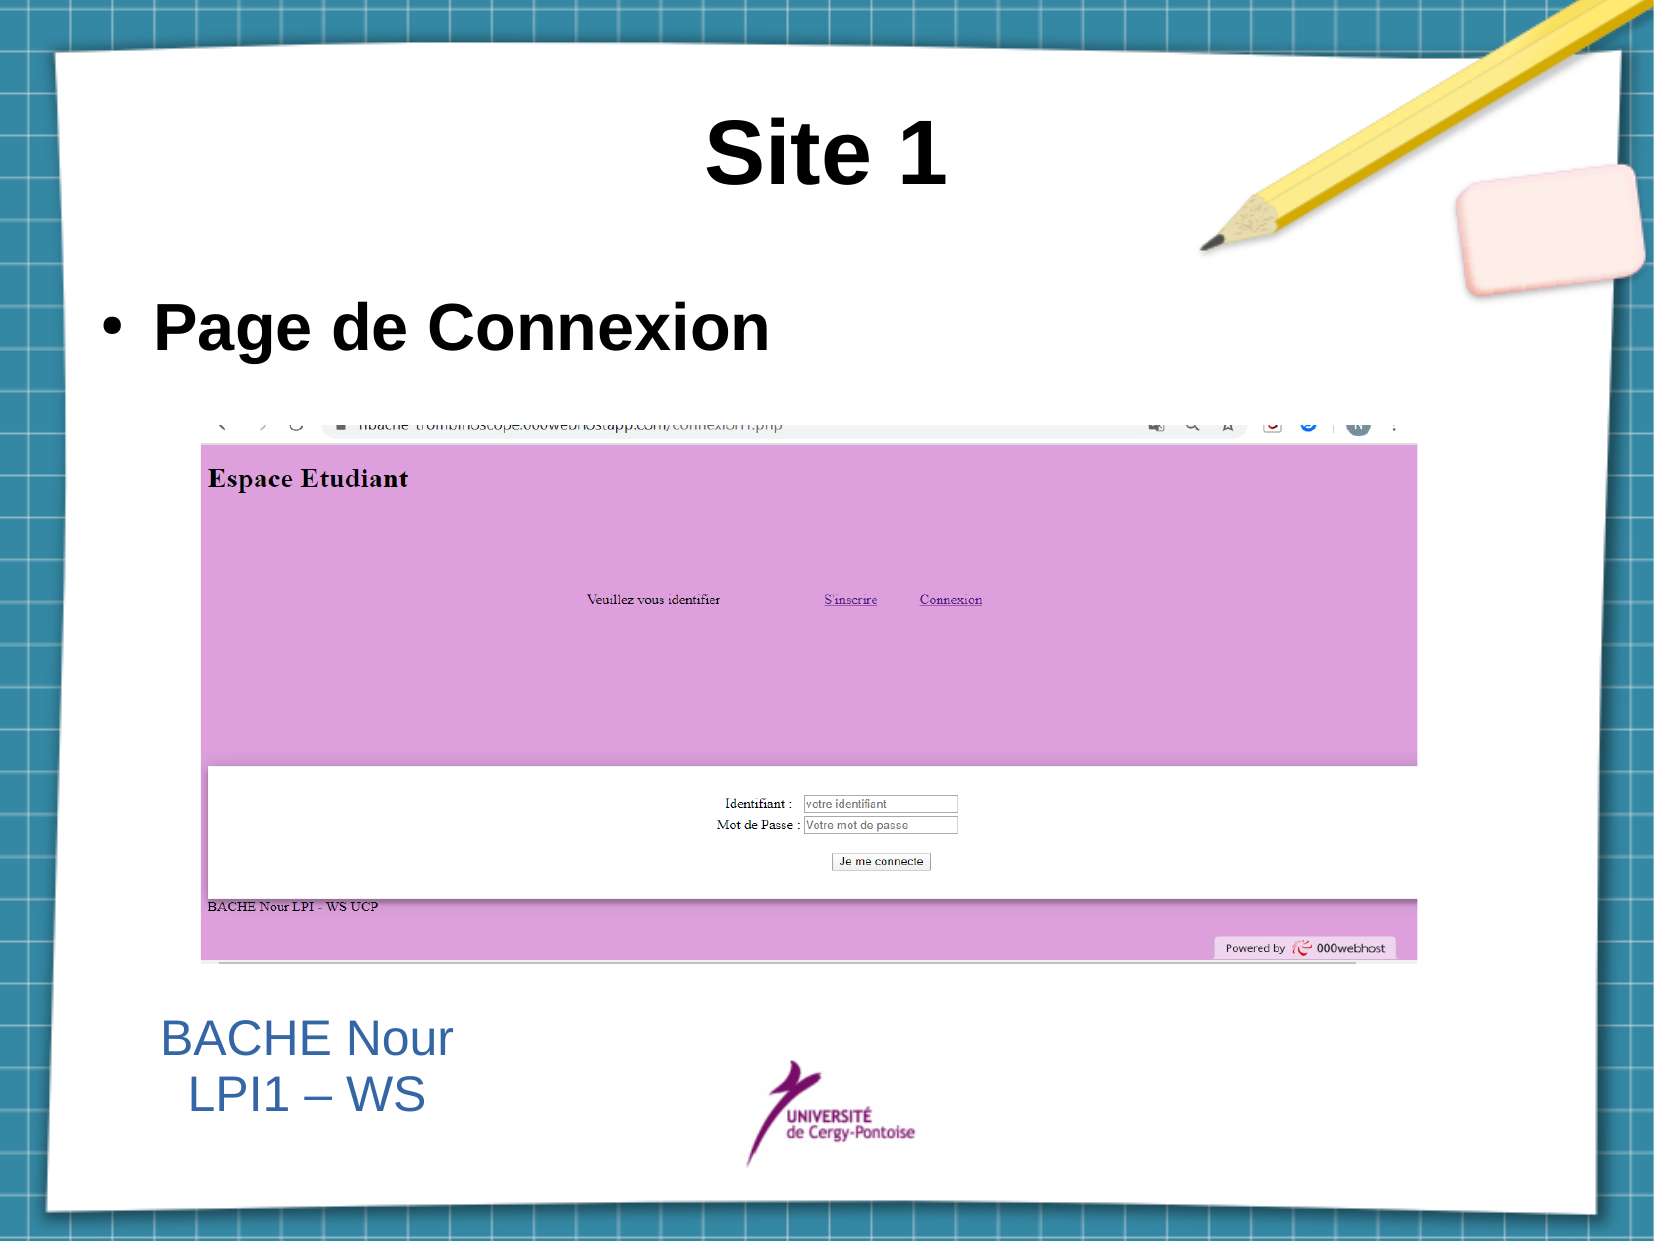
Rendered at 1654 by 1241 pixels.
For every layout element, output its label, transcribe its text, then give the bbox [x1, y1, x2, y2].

list Page de Connexion [82, 290, 1571, 1010]
picture [0, 0, 1654, 1241]
title Site 1 [82, 49, 1571, 257]
text_box BACHE Nour LPI1 – WS [82, 1009, 532, 1123]
